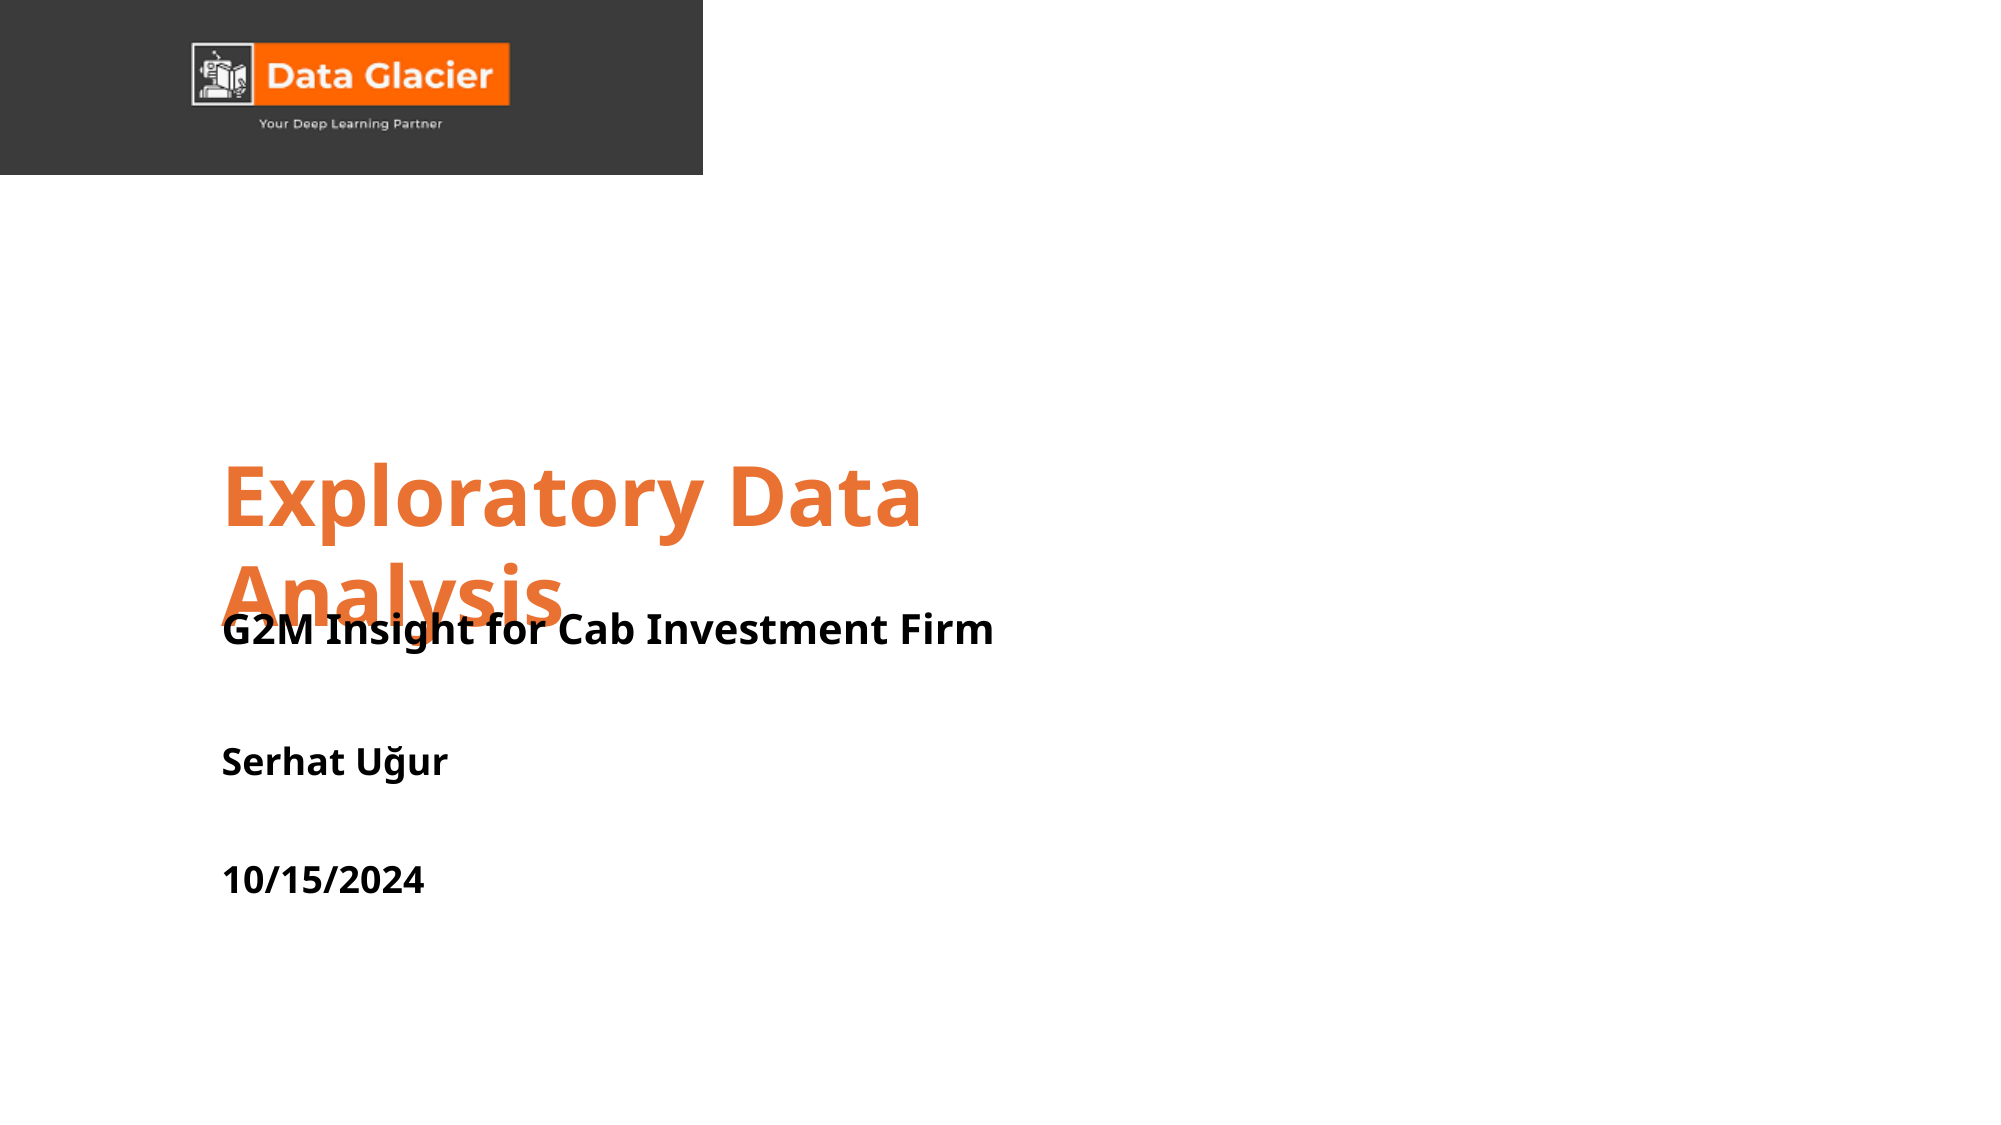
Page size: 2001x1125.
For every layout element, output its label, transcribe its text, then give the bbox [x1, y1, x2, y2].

text_box Exploratory Data Analysis [206, 435, 1233, 552]
text_box Serhat Uğur [206, 730, 685, 791]
text_box 10/15/2024 [206, 848, 685, 909]
picture [0, 0, 703, 175]
text_box G2M Insight for Cab Investment Firm [206, 595, 1233, 662]
